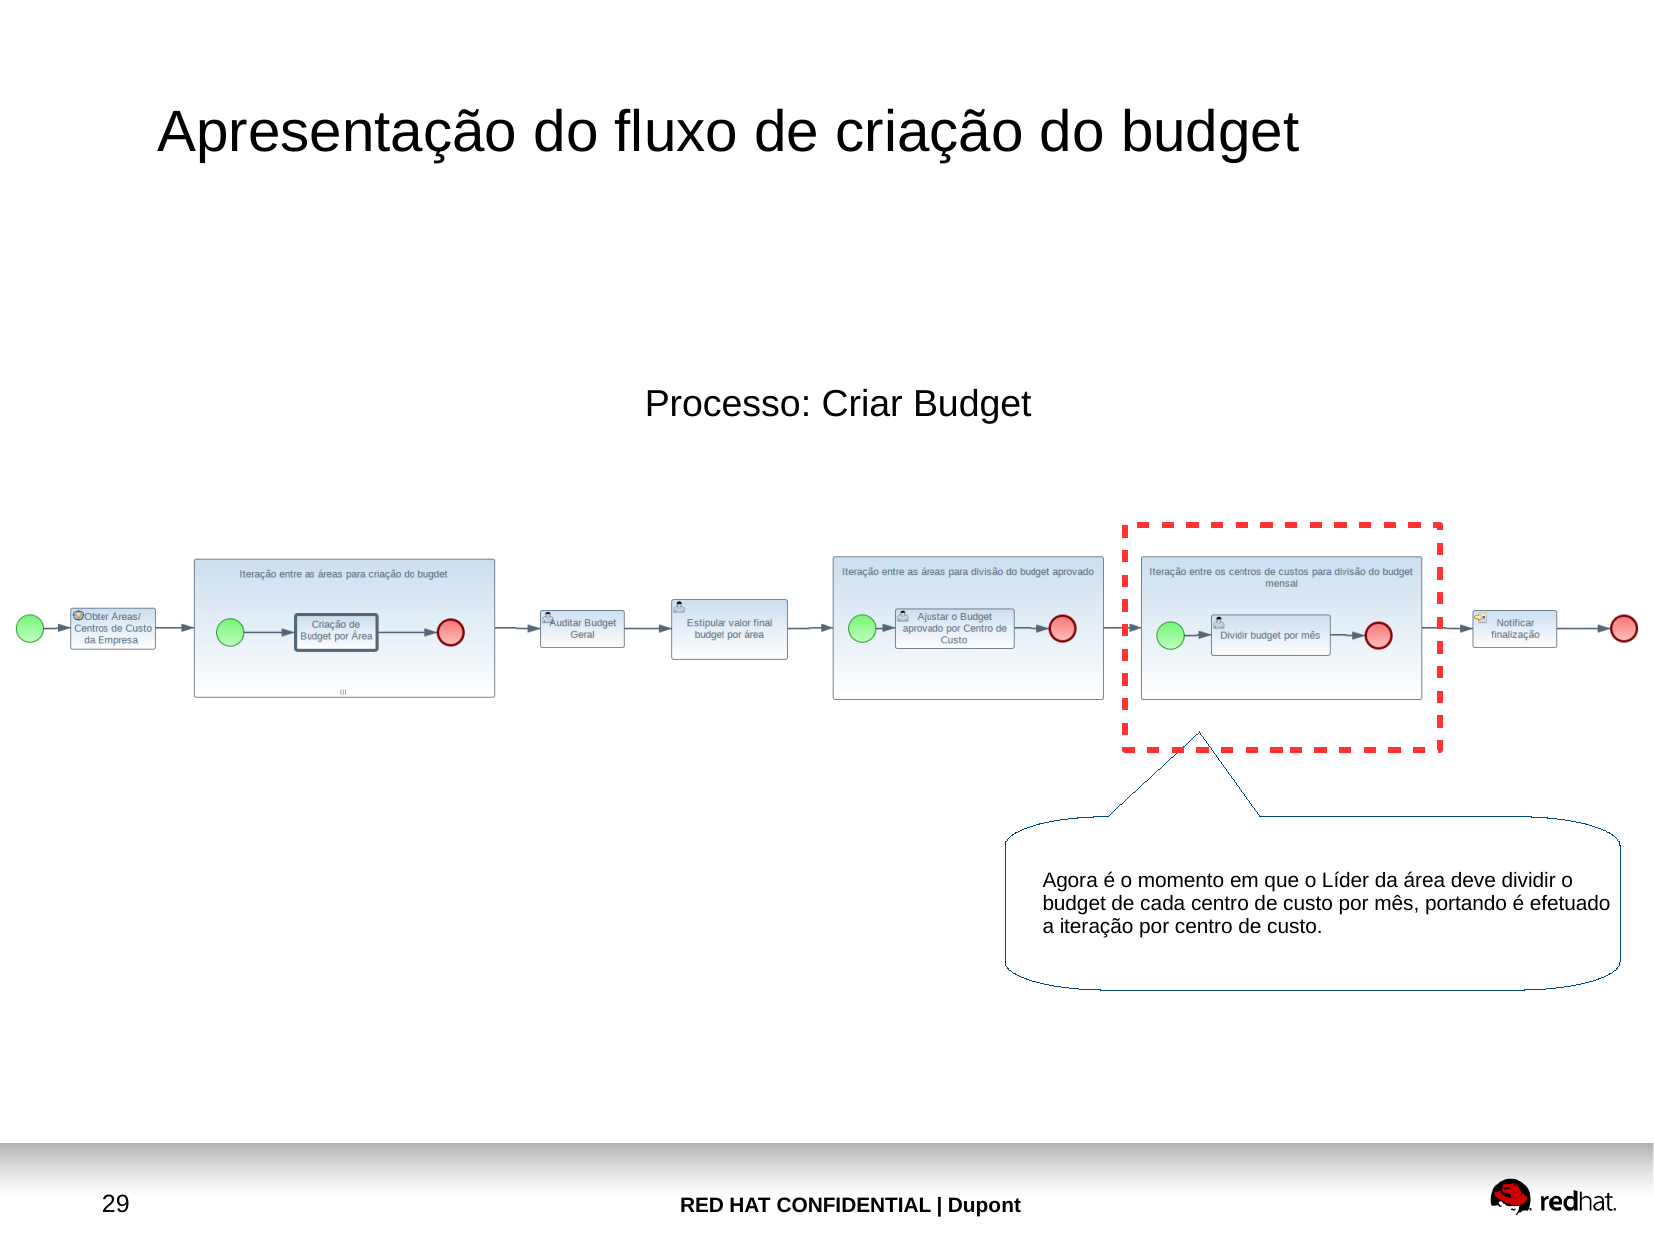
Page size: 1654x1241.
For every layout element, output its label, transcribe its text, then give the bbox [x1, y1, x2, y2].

text_box Agora é o momento em que o Líder da área deve dividir o budget de cada centro de custo por mês, portando é efetuado a iteração por centro de custo. [1005, 731, 1621, 991]
text_box Processo: Criar Budget [630, 375, 1058, 432]
picture [0, 510, 1654, 715]
picture [0, 1143, 1654, 1241]
text_box Apresentação do fluxo de criação do budget [82, 37, 1571, 226]
